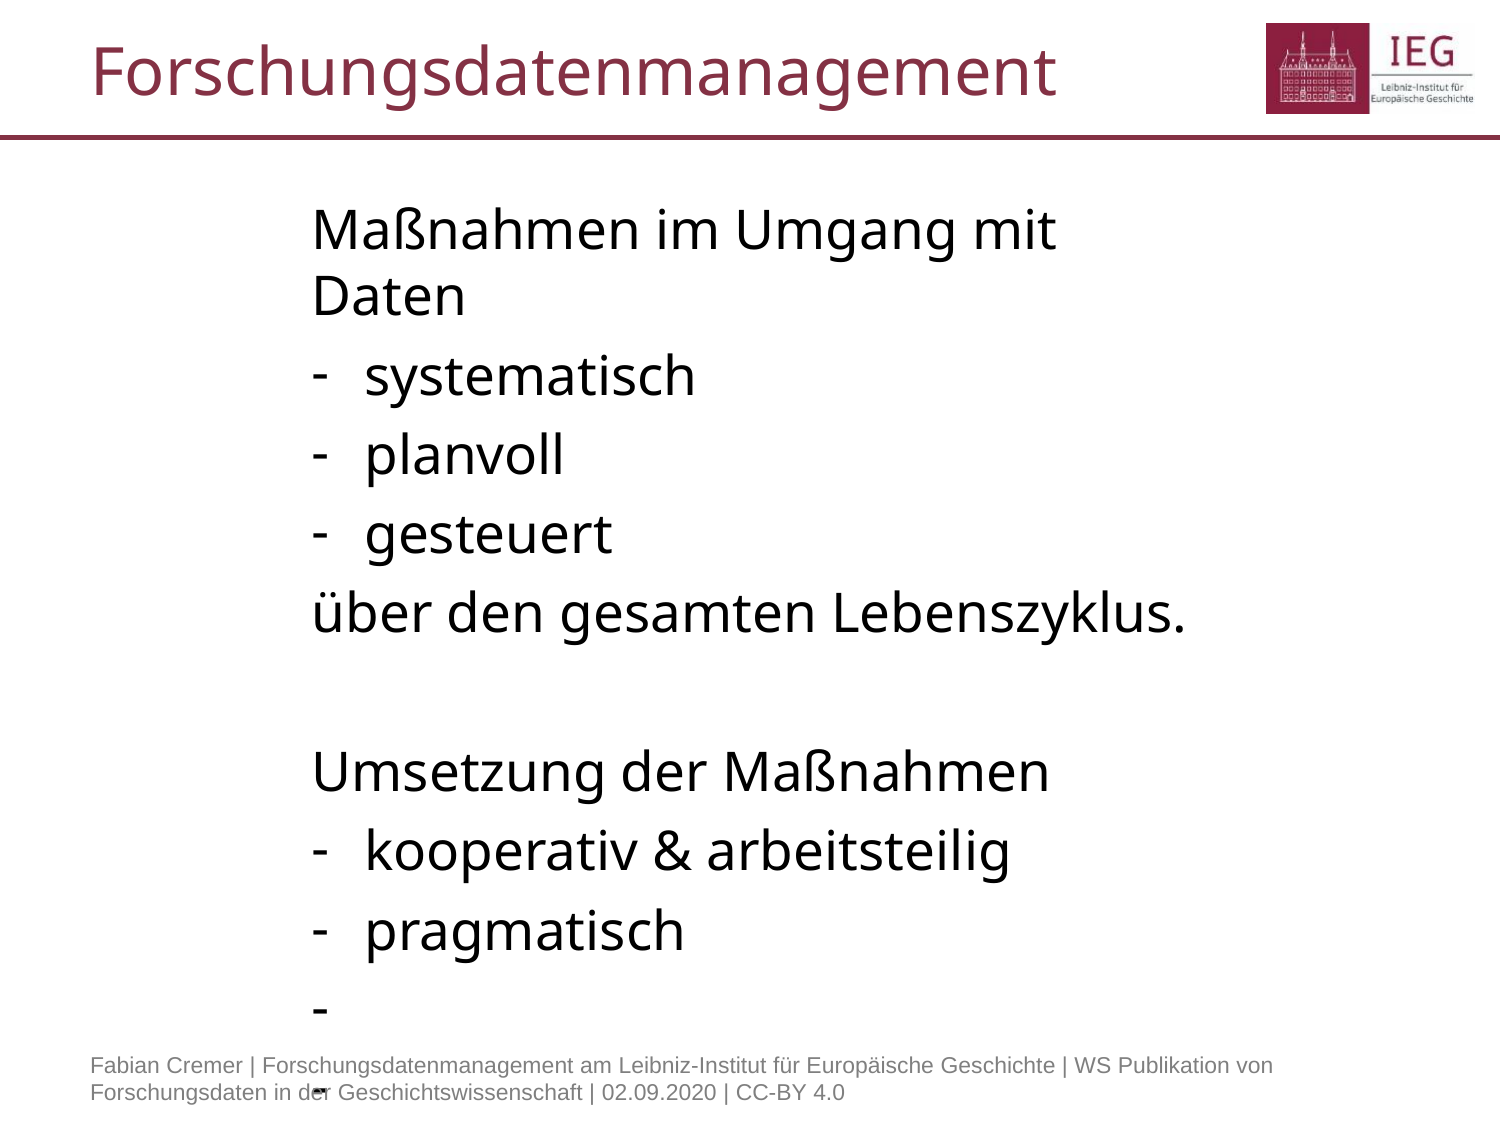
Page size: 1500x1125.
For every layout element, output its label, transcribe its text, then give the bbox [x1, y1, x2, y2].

text_box Fabian Cremer | Forschungsdatenmanagement am Leibniz-Institut für Europäische Geschichte | WS Publikation von Forschungsdaten in der Geschichtswissenschaft | 02.09.2020 | CC-BY 4.0 [75, 1042, 1426, 1103]
list Maßnahmen im Umgang mit Daten systematisch planvoll gesteuert über den gesamten Lebenszyklus. Umsetzung der Maßnahmen kooperativ & arbeitsteilig pragmatisch [296, 187, 1204, 1028]
title Forschungsdatenmanagement [75, 0, 1229, 138]
